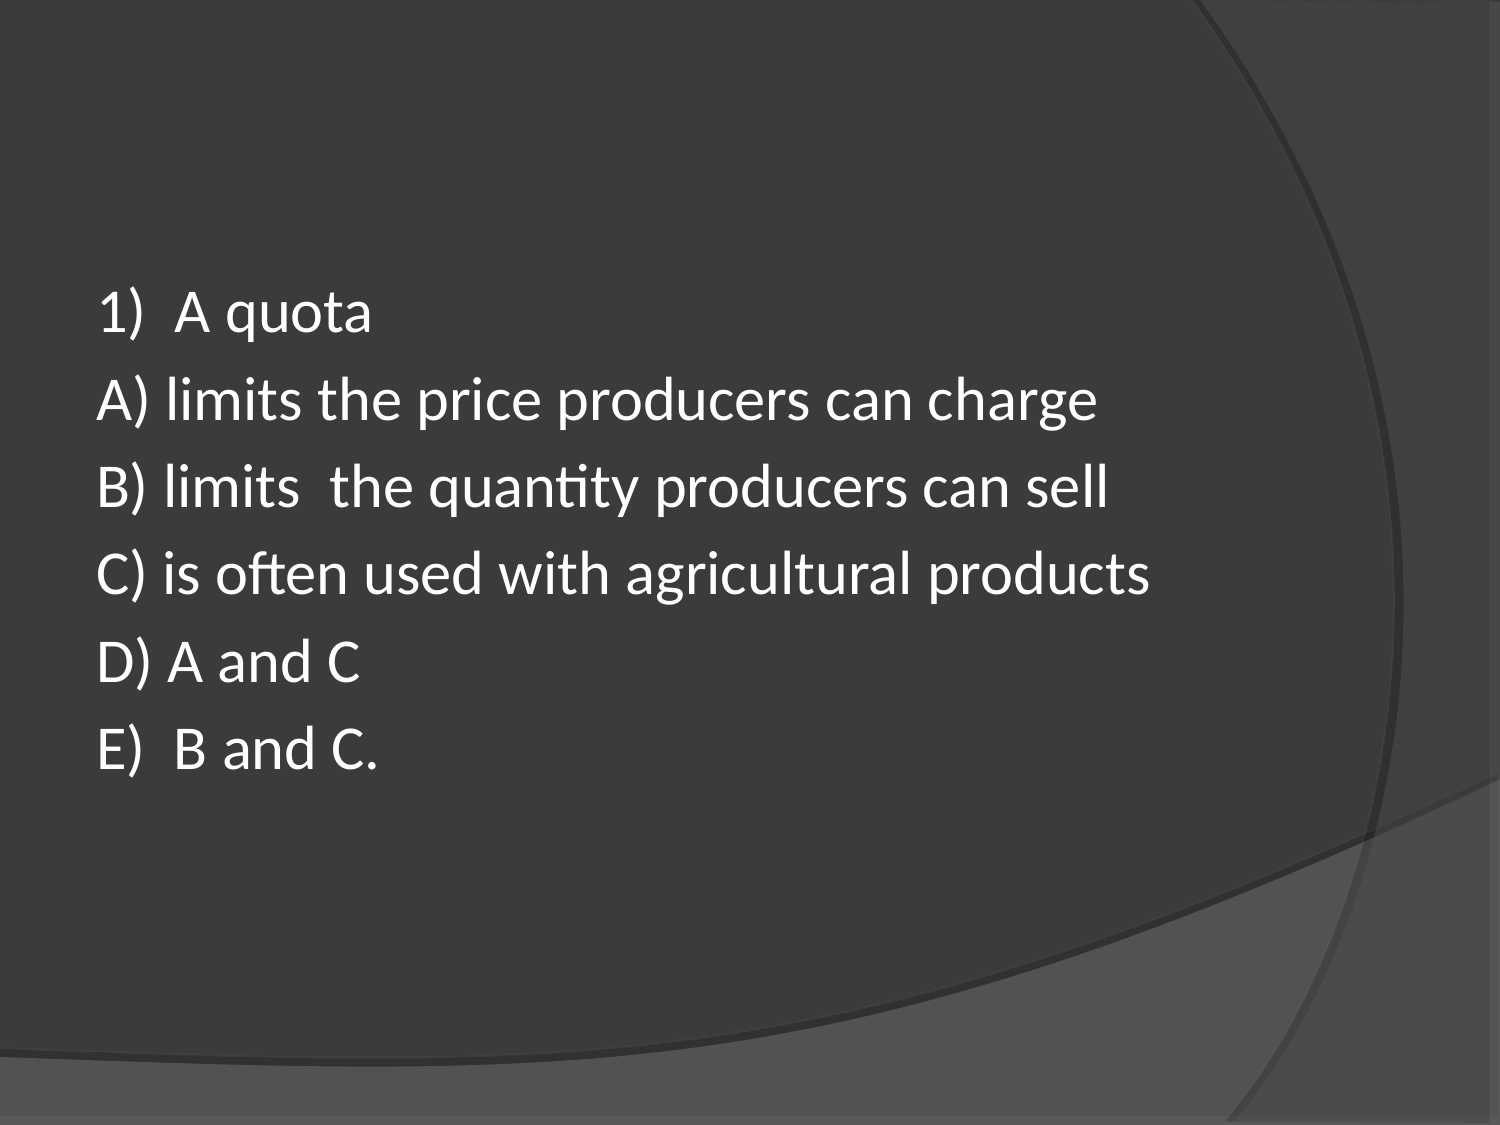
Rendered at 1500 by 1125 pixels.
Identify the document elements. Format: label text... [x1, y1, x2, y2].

list 1) A quota A) limits the price producers can charge B) limits the quantity producers can sell C) is often used with agricultural products D) A and C E) B and C. [75, 262, 1300, 1005]
